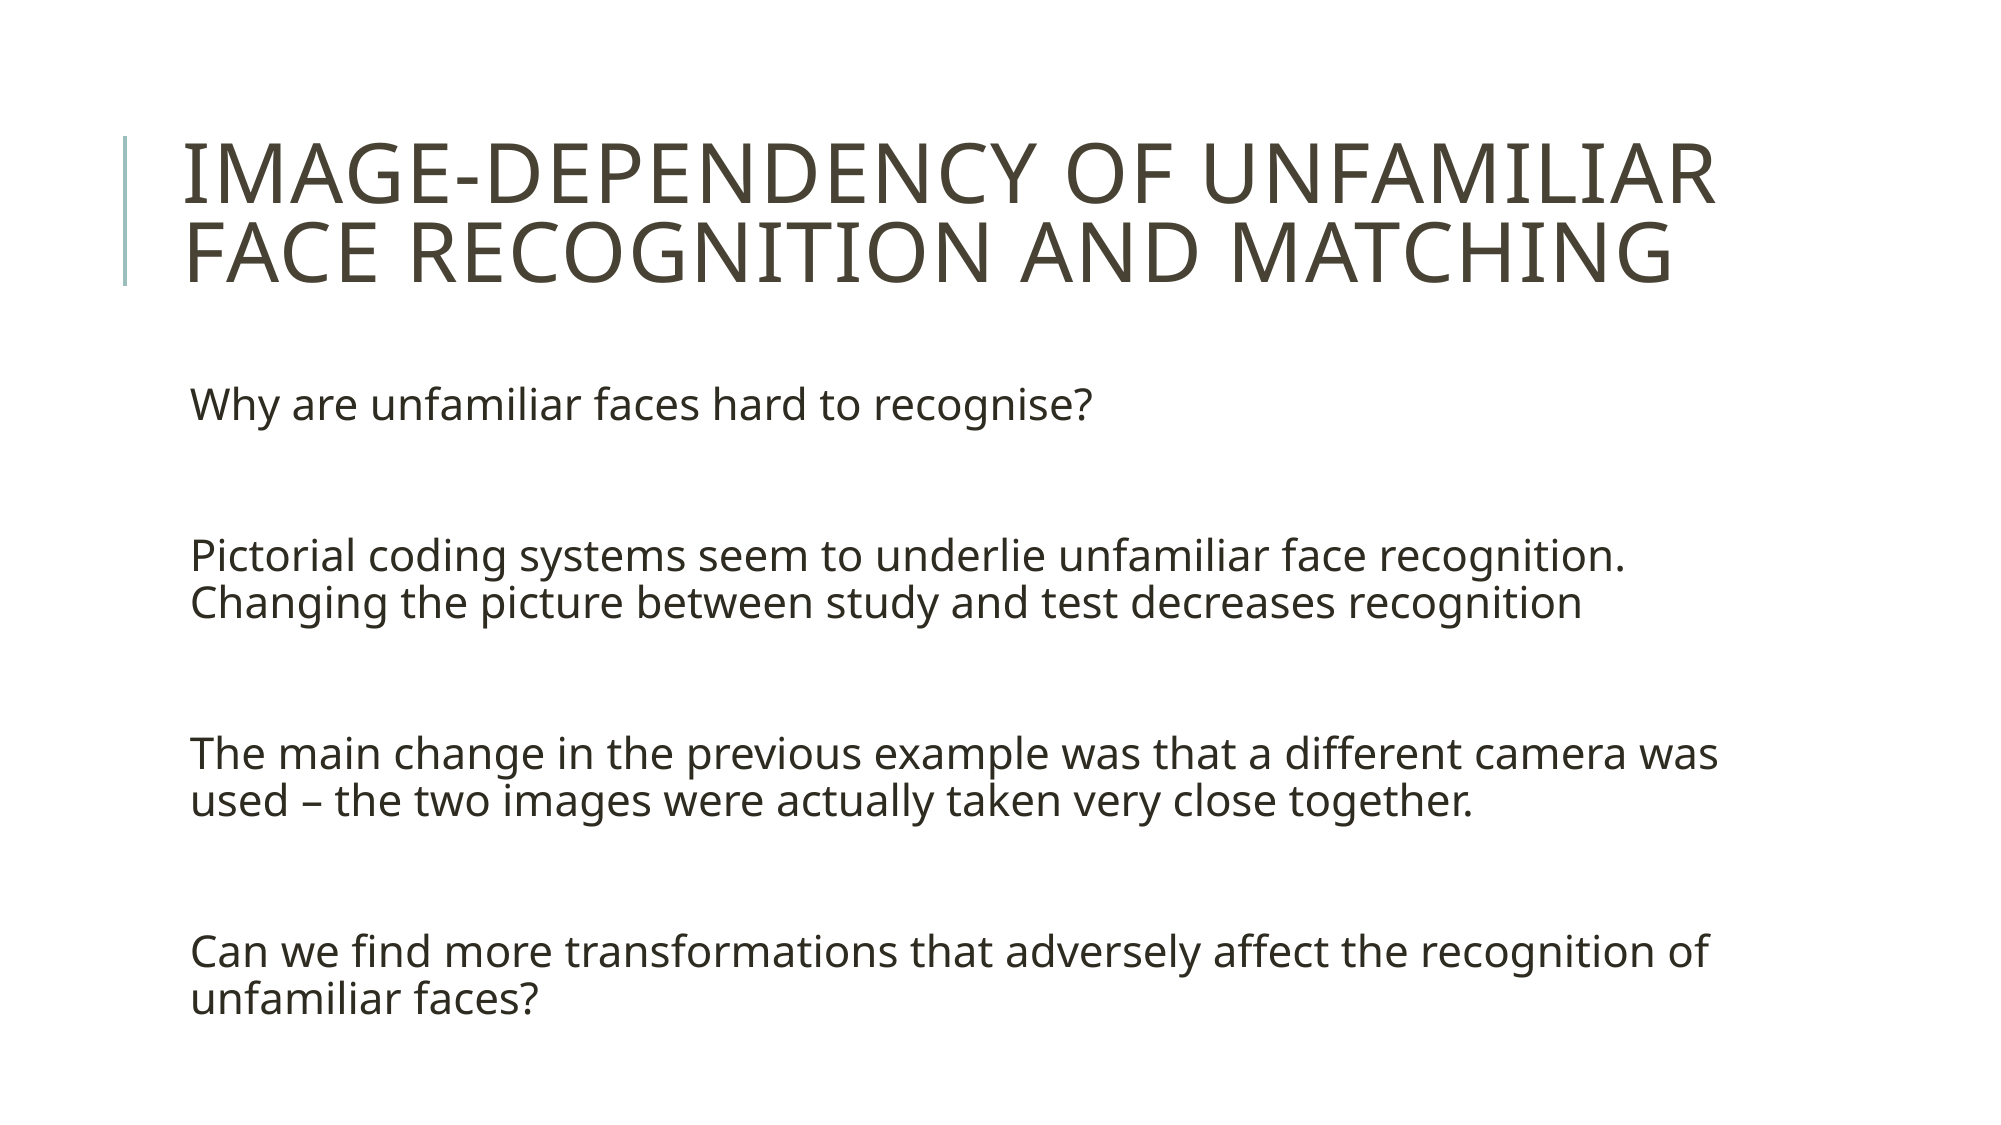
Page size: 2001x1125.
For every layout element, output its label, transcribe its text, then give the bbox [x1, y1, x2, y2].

list Why are unfamiliar faces hard to recognise? Pictorial coding systems seem to underlie unfamiliar face recognition. Changing the picture between study and test decreases recognition The main change in the previous example was that a different camera was used – the two images were actually taken very close together. Can we find more transformations that adversely affect the recognition of unfamiliar faces? [168, 375, 1763, 1035]
title Image-dependency of unfamiliar face recognition and matching [168, 96, 1763, 342]
